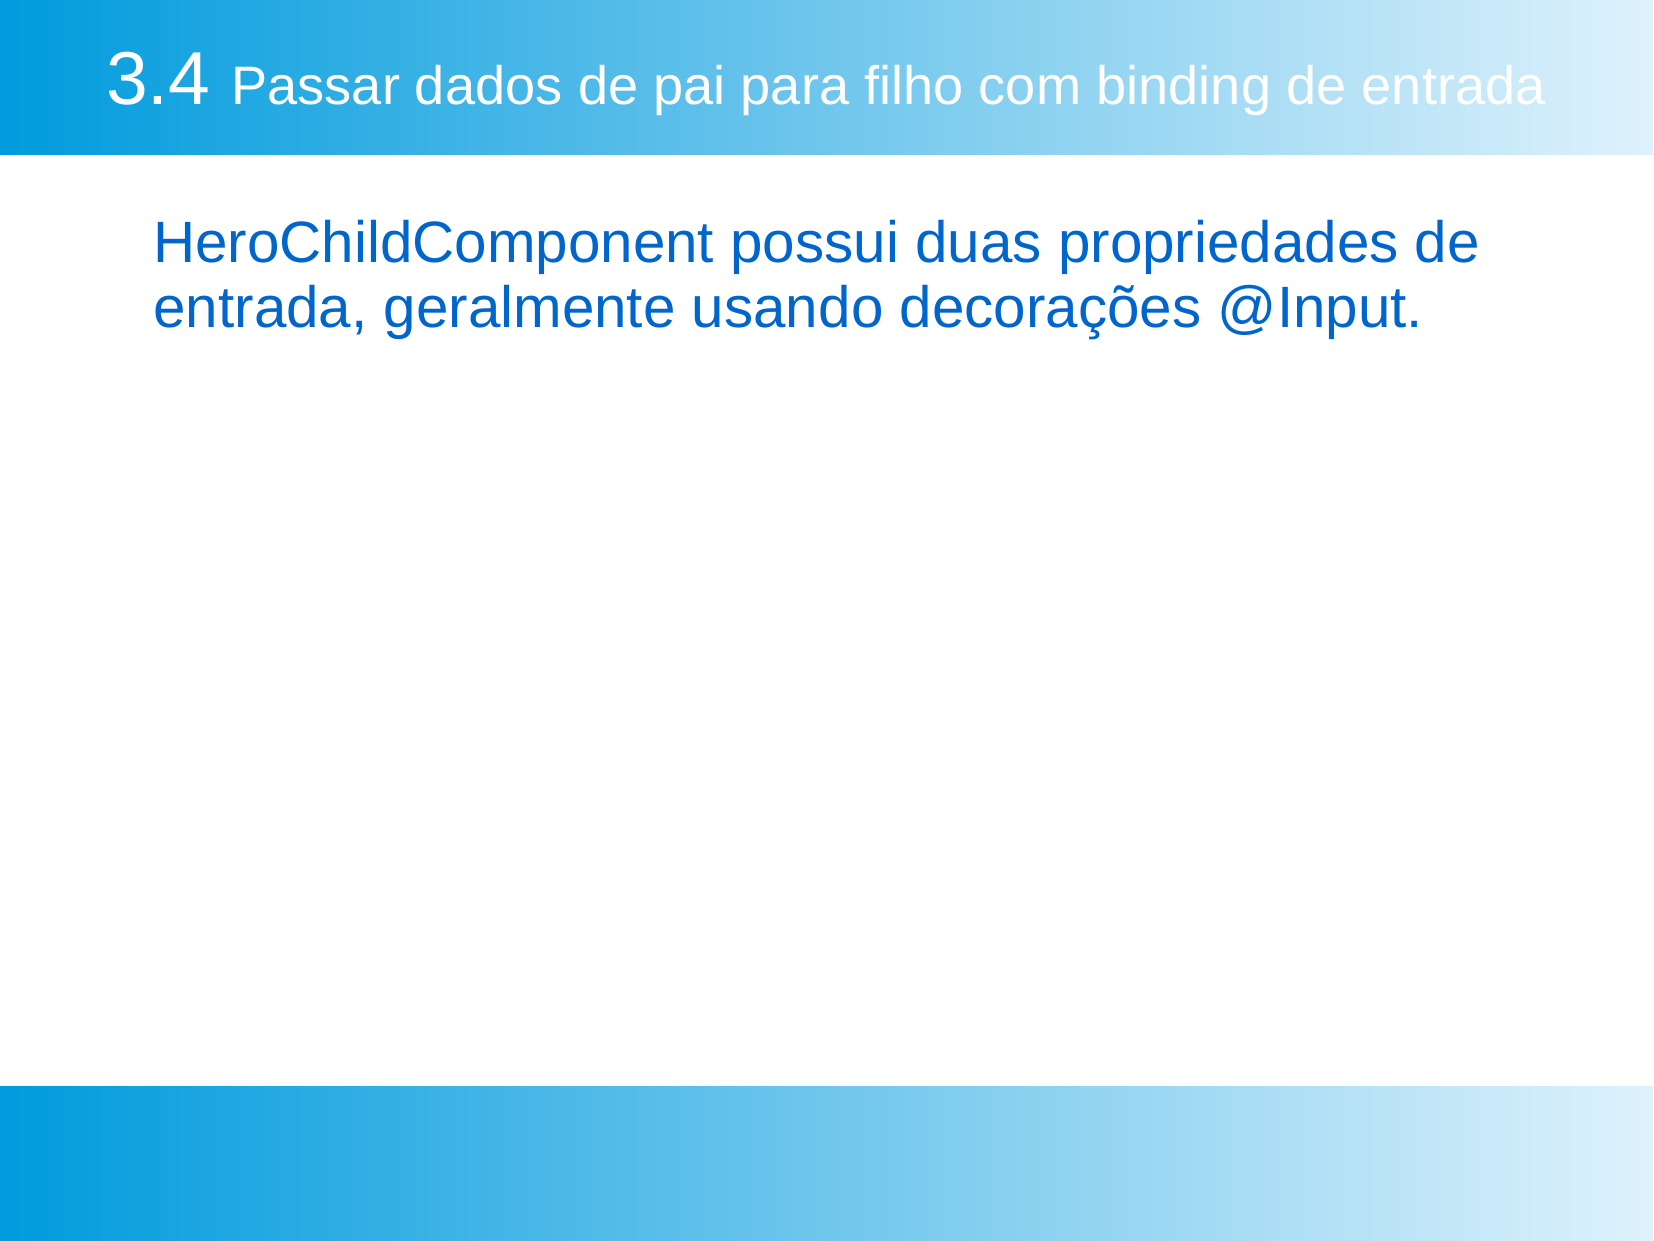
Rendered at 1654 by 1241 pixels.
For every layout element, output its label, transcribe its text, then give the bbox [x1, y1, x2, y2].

list HeroChildComponent possui duas propriedades de entrada, geralmente usando decorações @Input. [82, 210, 1571, 1036]
title 3.4 Passar dados de pai para filho com binding de entrada [82, 5, 1571, 151]
